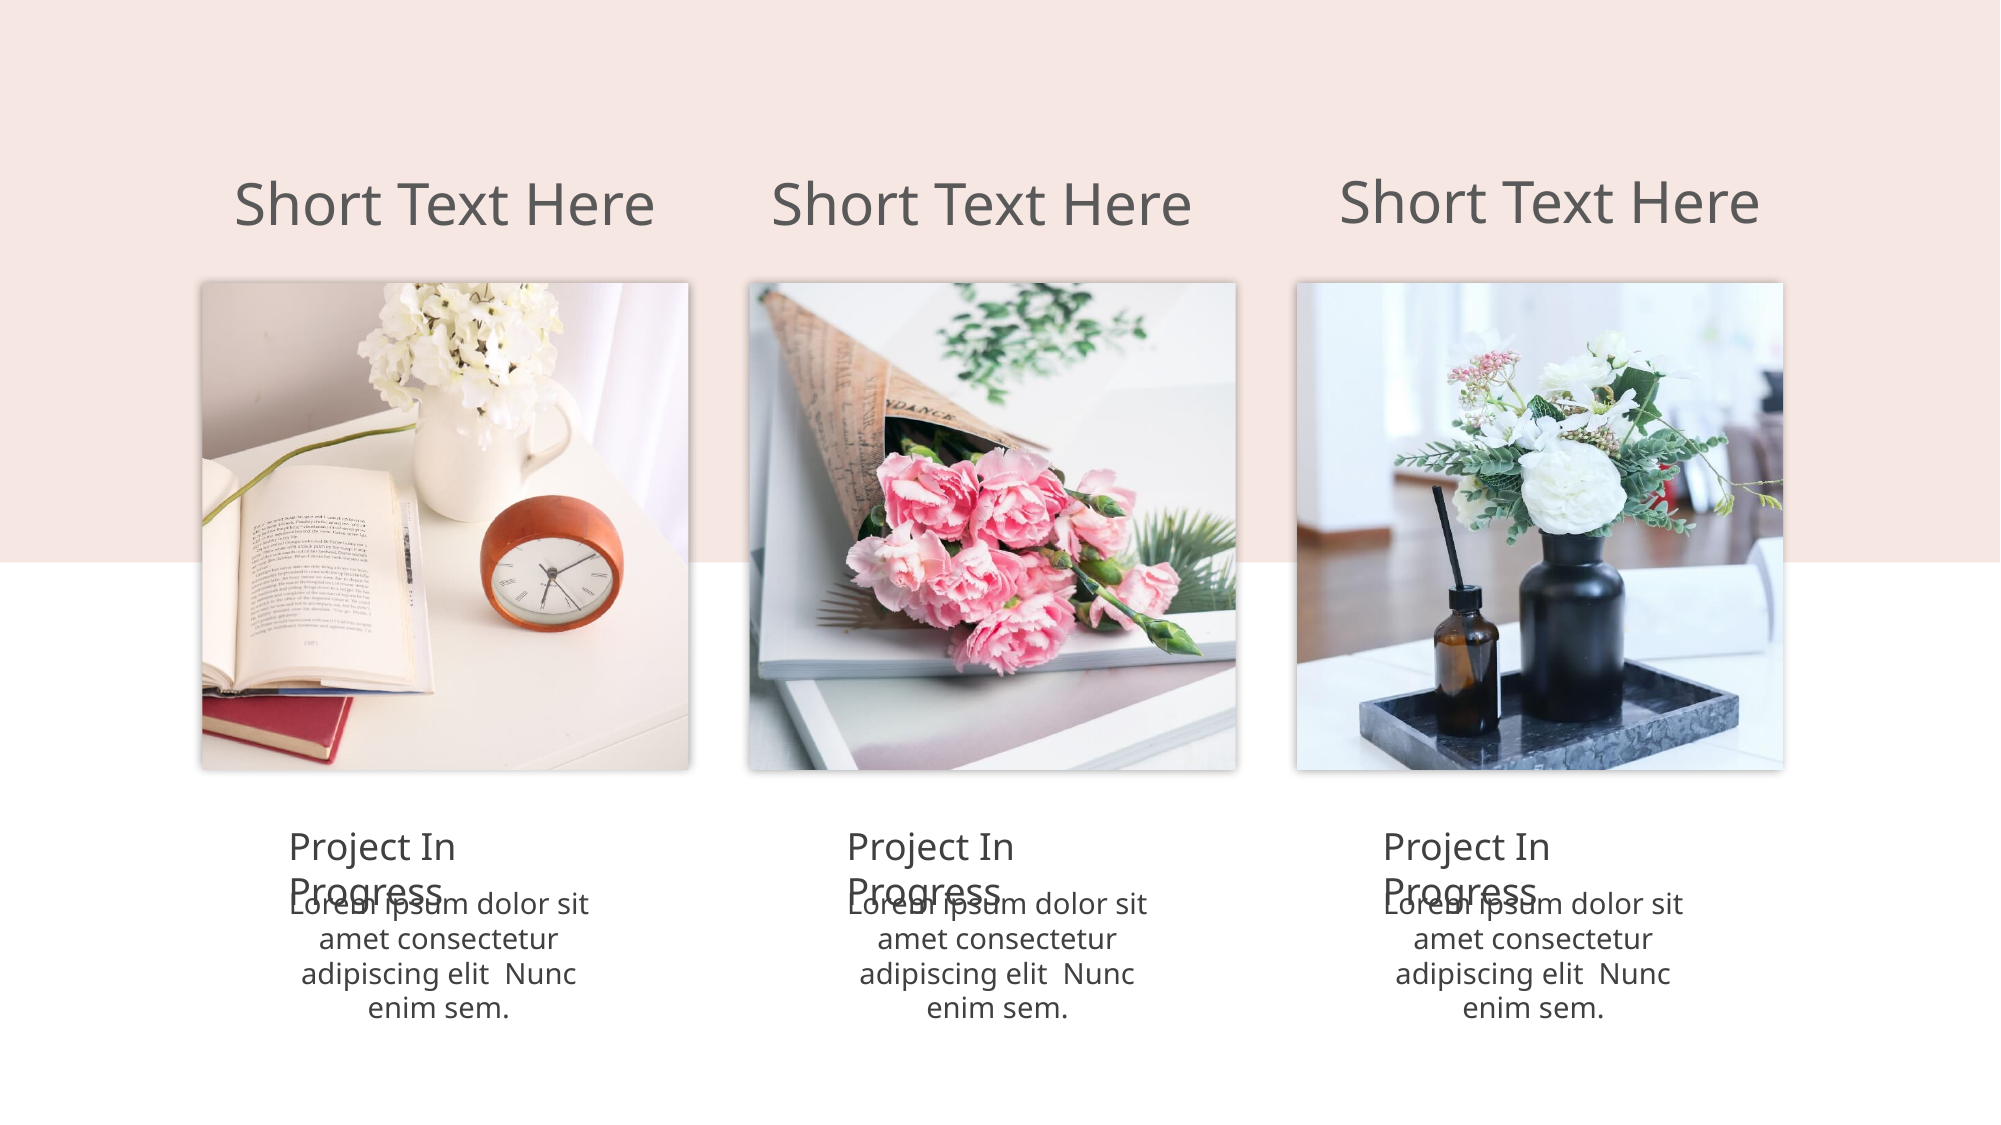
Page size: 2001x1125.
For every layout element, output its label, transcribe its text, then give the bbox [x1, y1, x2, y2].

text_box Lorem ipsum dolor sit amet consectetur adipiscing elit Nunc enim sem. [255, 877, 623, 1033]
text_box Short Text Here [729, 159, 1236, 245]
text_box [0, 0, 2000, 563]
text_box Lorem ipsum dolor sit amet consectetur adipiscing elit Nunc enim sem. [1350, 877, 1717, 1033]
text_box Project In Progress [258, 823, 625, 913]
text_box Lorem ipsum dolor sit amet consectetur adipiscing elit Nunc enim sem. [814, 877, 1181, 1033]
text_box Short Text Here [192, 159, 699, 245]
text_box Short Text Here [1297, 158, 1804, 243]
text_box Project In Progress [816, 823, 1184, 913]
picture [202, 283, 689, 770]
text_box Project In Progress [1352, 823, 1720, 913]
picture [749, 283, 1236, 770]
picture [1297, 283, 1784, 770]
